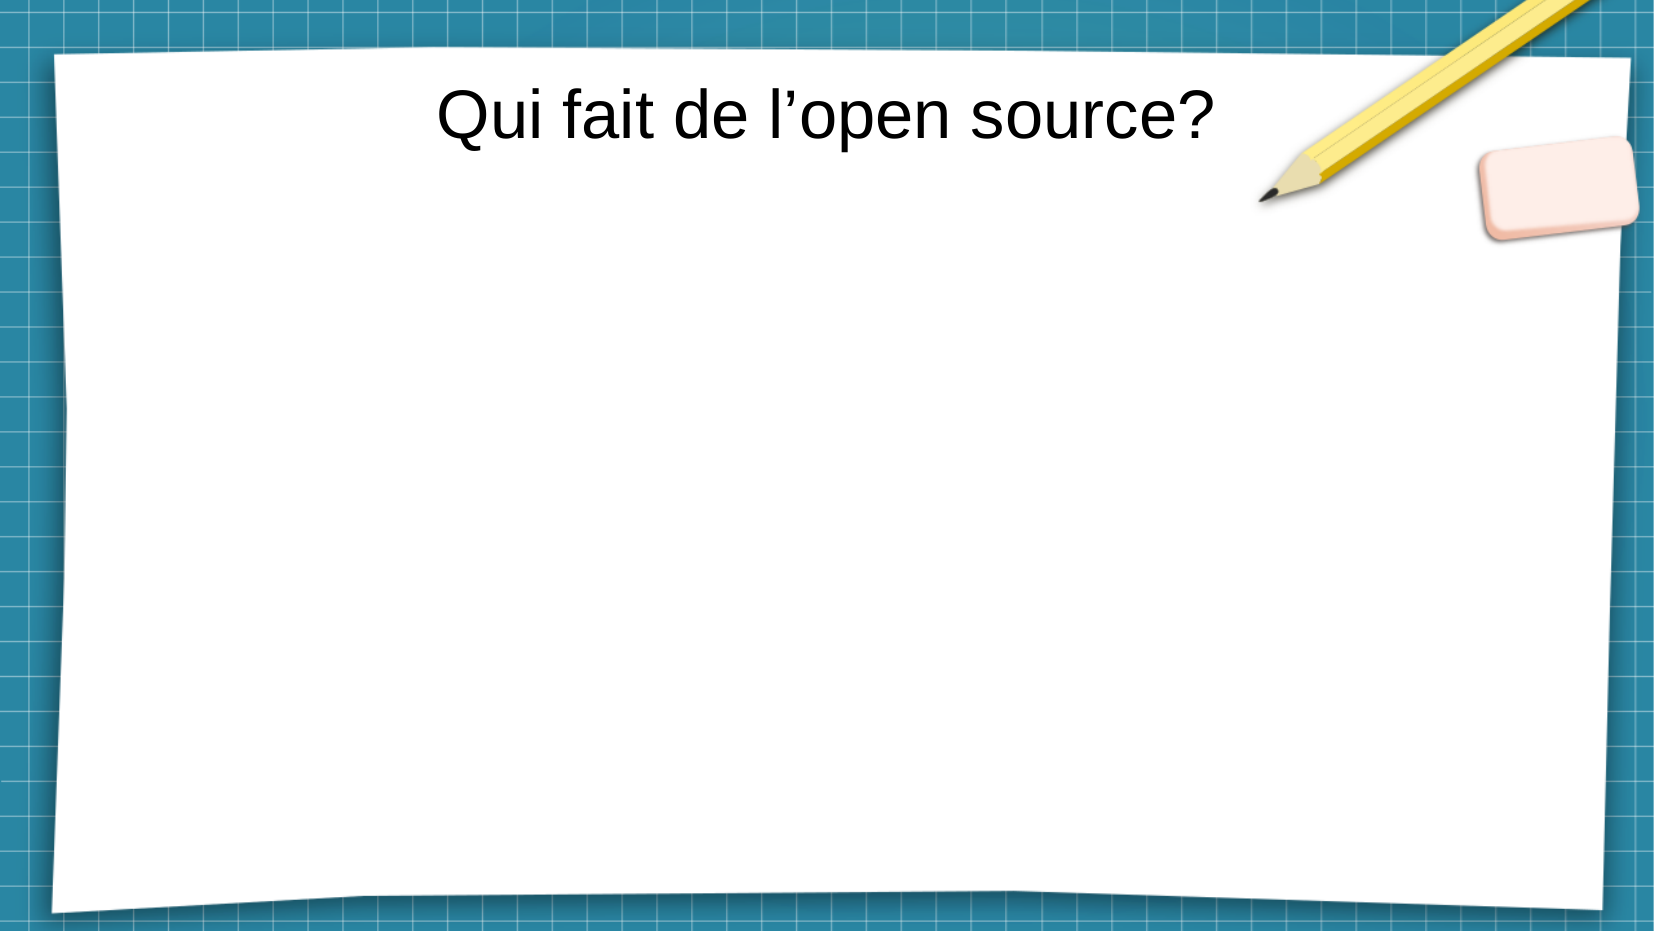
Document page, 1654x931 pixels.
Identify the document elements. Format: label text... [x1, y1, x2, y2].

title Qui fait de l’open source? [82, 0, 1571, 252]
picture [0, 0, 1654, 931]
